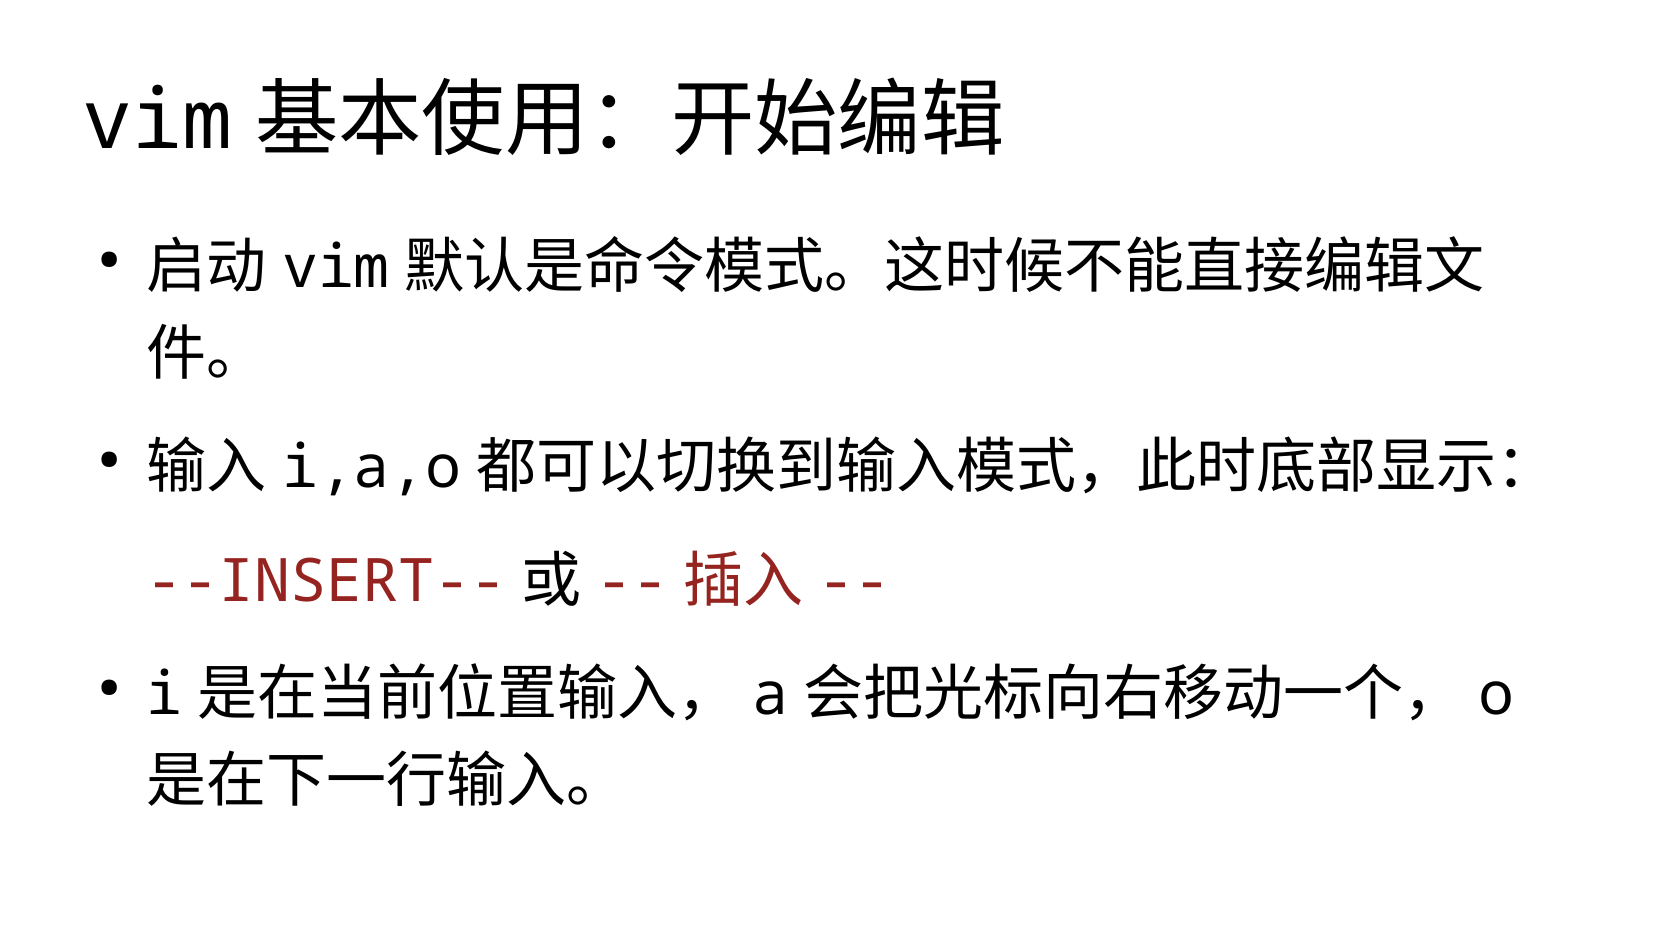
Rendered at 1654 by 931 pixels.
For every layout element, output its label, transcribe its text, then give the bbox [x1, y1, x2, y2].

list 启动vim默认是命令模式。这时候不能直接编辑文件。 输入i,a,o都可以切换到输入模式，此时底部显示： --INSERT--或--插入-- i是在当前位置输入，a会把光标向右移动一个，o是在下一行输入。 [82, 217, 1571, 863]
title vim基本使用：开始编辑 [82, 37, 1571, 189]
